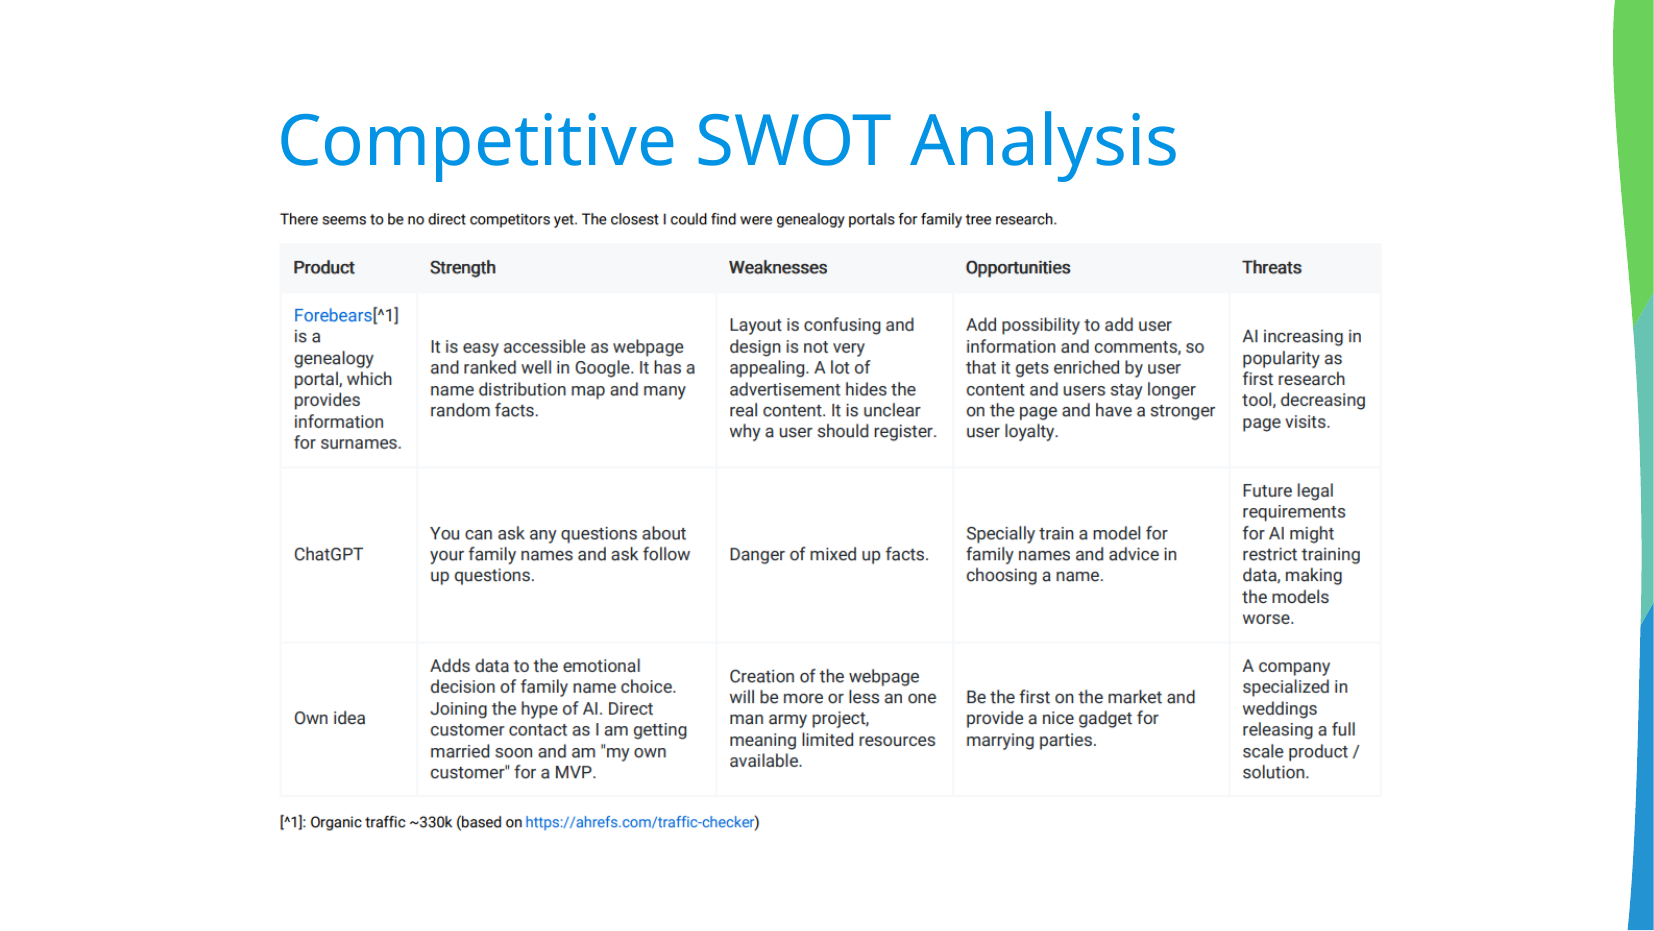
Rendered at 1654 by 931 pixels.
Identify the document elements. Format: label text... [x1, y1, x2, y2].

text_box Competitive SWOT Analysis [262, 87, 1362, 188]
picture [265, 191, 1387, 844]
